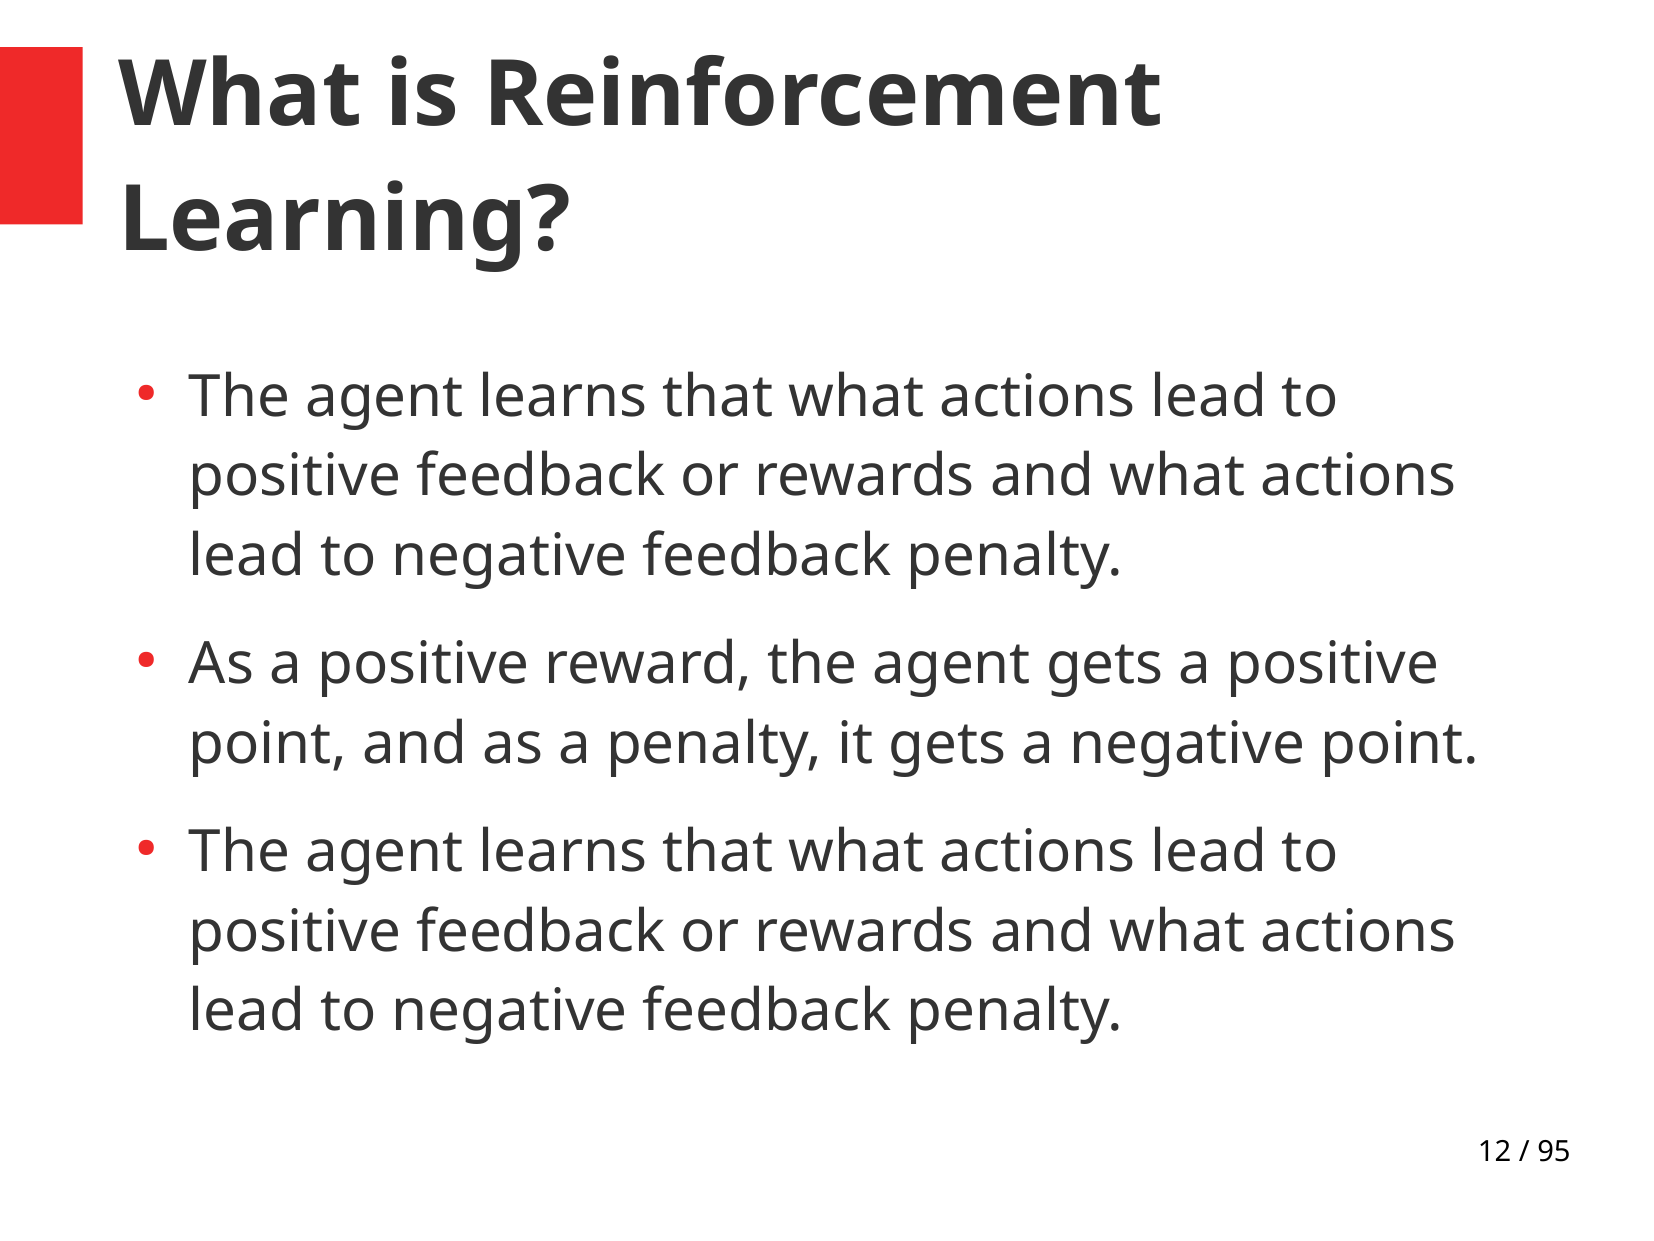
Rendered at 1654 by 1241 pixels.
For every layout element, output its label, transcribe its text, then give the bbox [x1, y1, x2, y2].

list The agent learns that what actions lead to positive feedback or rewards and what actions lead to negative feedback penalty. As a positive reward, the agent gets a positive point, and as a penalty, it gets a negative point. The agent learns that what actions lead to positive feedback or rewards and what actions lead to negative feedback penalty. [118, 354, 1536, 1074]
title What is Reinforcement Learning? [118, 28, 1571, 278]
